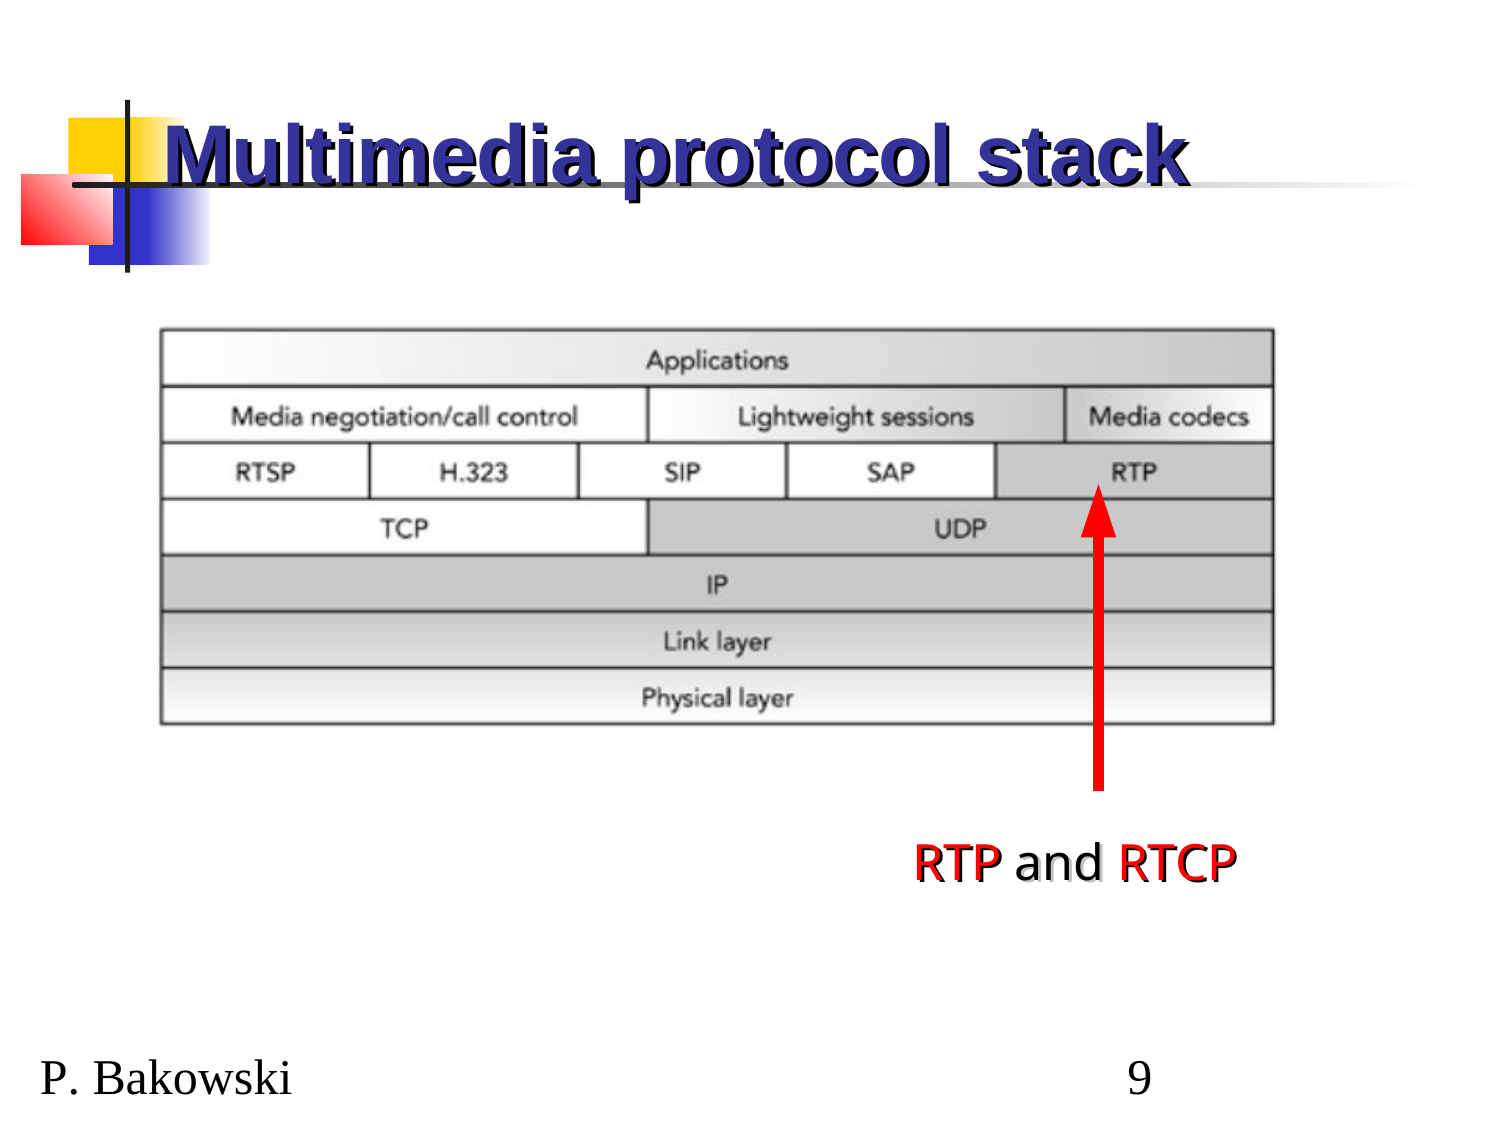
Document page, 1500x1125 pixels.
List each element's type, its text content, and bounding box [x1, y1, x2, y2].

title Multimedia protocol stack [147, 92, 1500, 213]
text_box RTP and RTCP [897, 822, 1312, 898]
picture [141, 307, 1298, 739]
